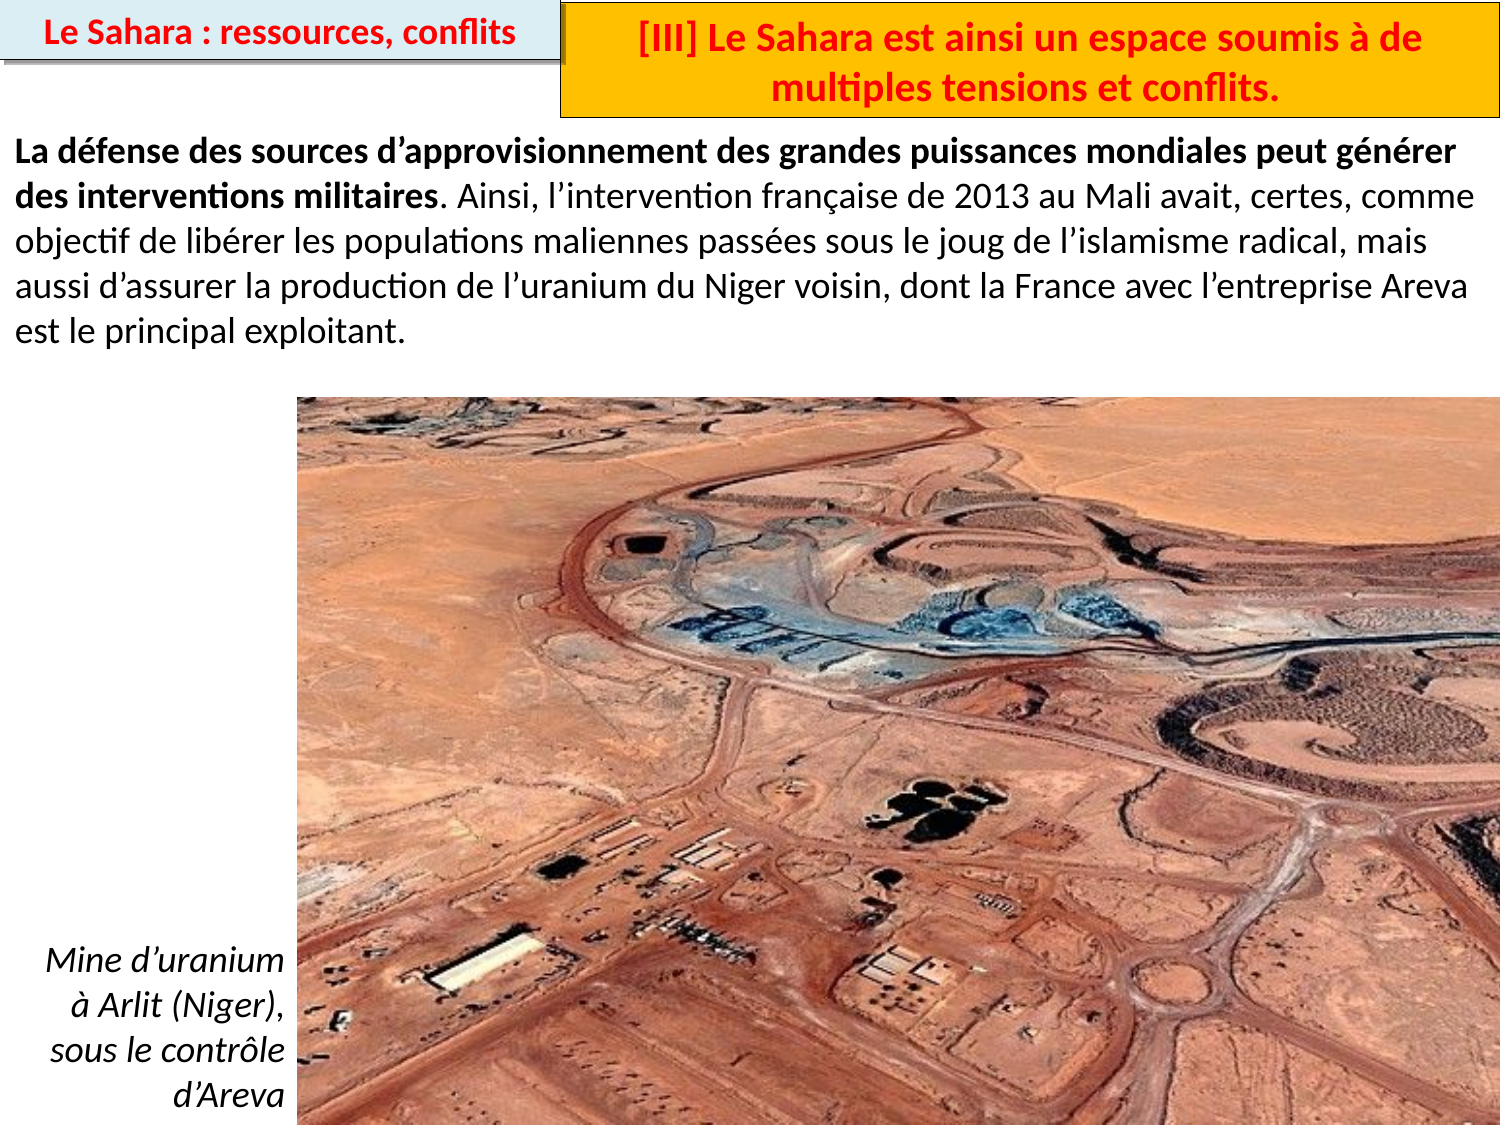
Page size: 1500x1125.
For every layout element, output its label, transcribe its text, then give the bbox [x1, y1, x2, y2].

text_box La défense des sources d’approvisionnement des grandes puissances mondiales peut générer des interventions militaires. Ainsi, l’intervention française de 2013 au Mali avait, certes, comme objectif de libérer les populations maliennes passées sous le joug de l’islamisme radical, mais aussi d’assurer la production de l’uranium du Niger voisin, dont la France avec l’entreprise Areva est le principal exploitant. [0, 118, 1500, 359]
text_box Mine d’uranium à Arlit (Niger), sous le contrôle d’Areva [2, 928, 301, 1123]
text_box Le Sahara : ressources, conflits [0, 0, 561, 60]
text_box [III] Le Sahara est ainsi un espace soumis à de multiples tensions et conflits. [560, 2, 1500, 118]
picture [297, 397, 1500, 1125]
